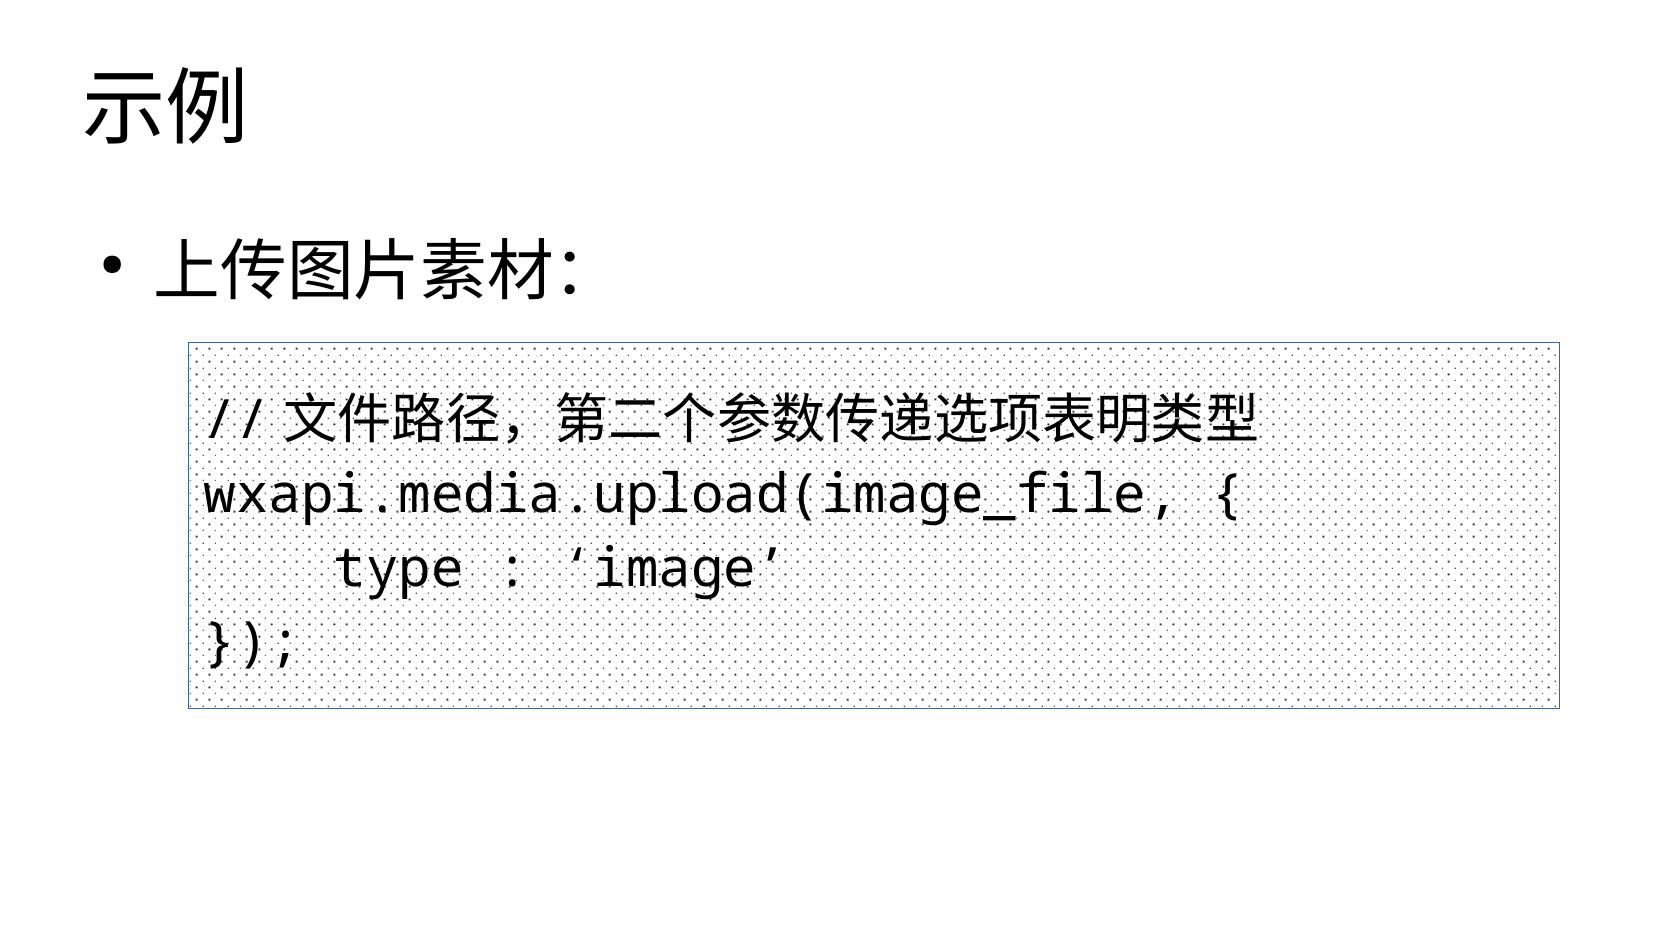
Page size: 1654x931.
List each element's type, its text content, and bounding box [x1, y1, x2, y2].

text_box //文件路径，第二个参数传递选项表明类型 wxapi.media.upload(image_file, { type : ‘image’ }); [188, 342, 1560, 709]
list 上传图片素材： [82, 217, 1571, 758]
title 示例 [82, 37, 1571, 166]
